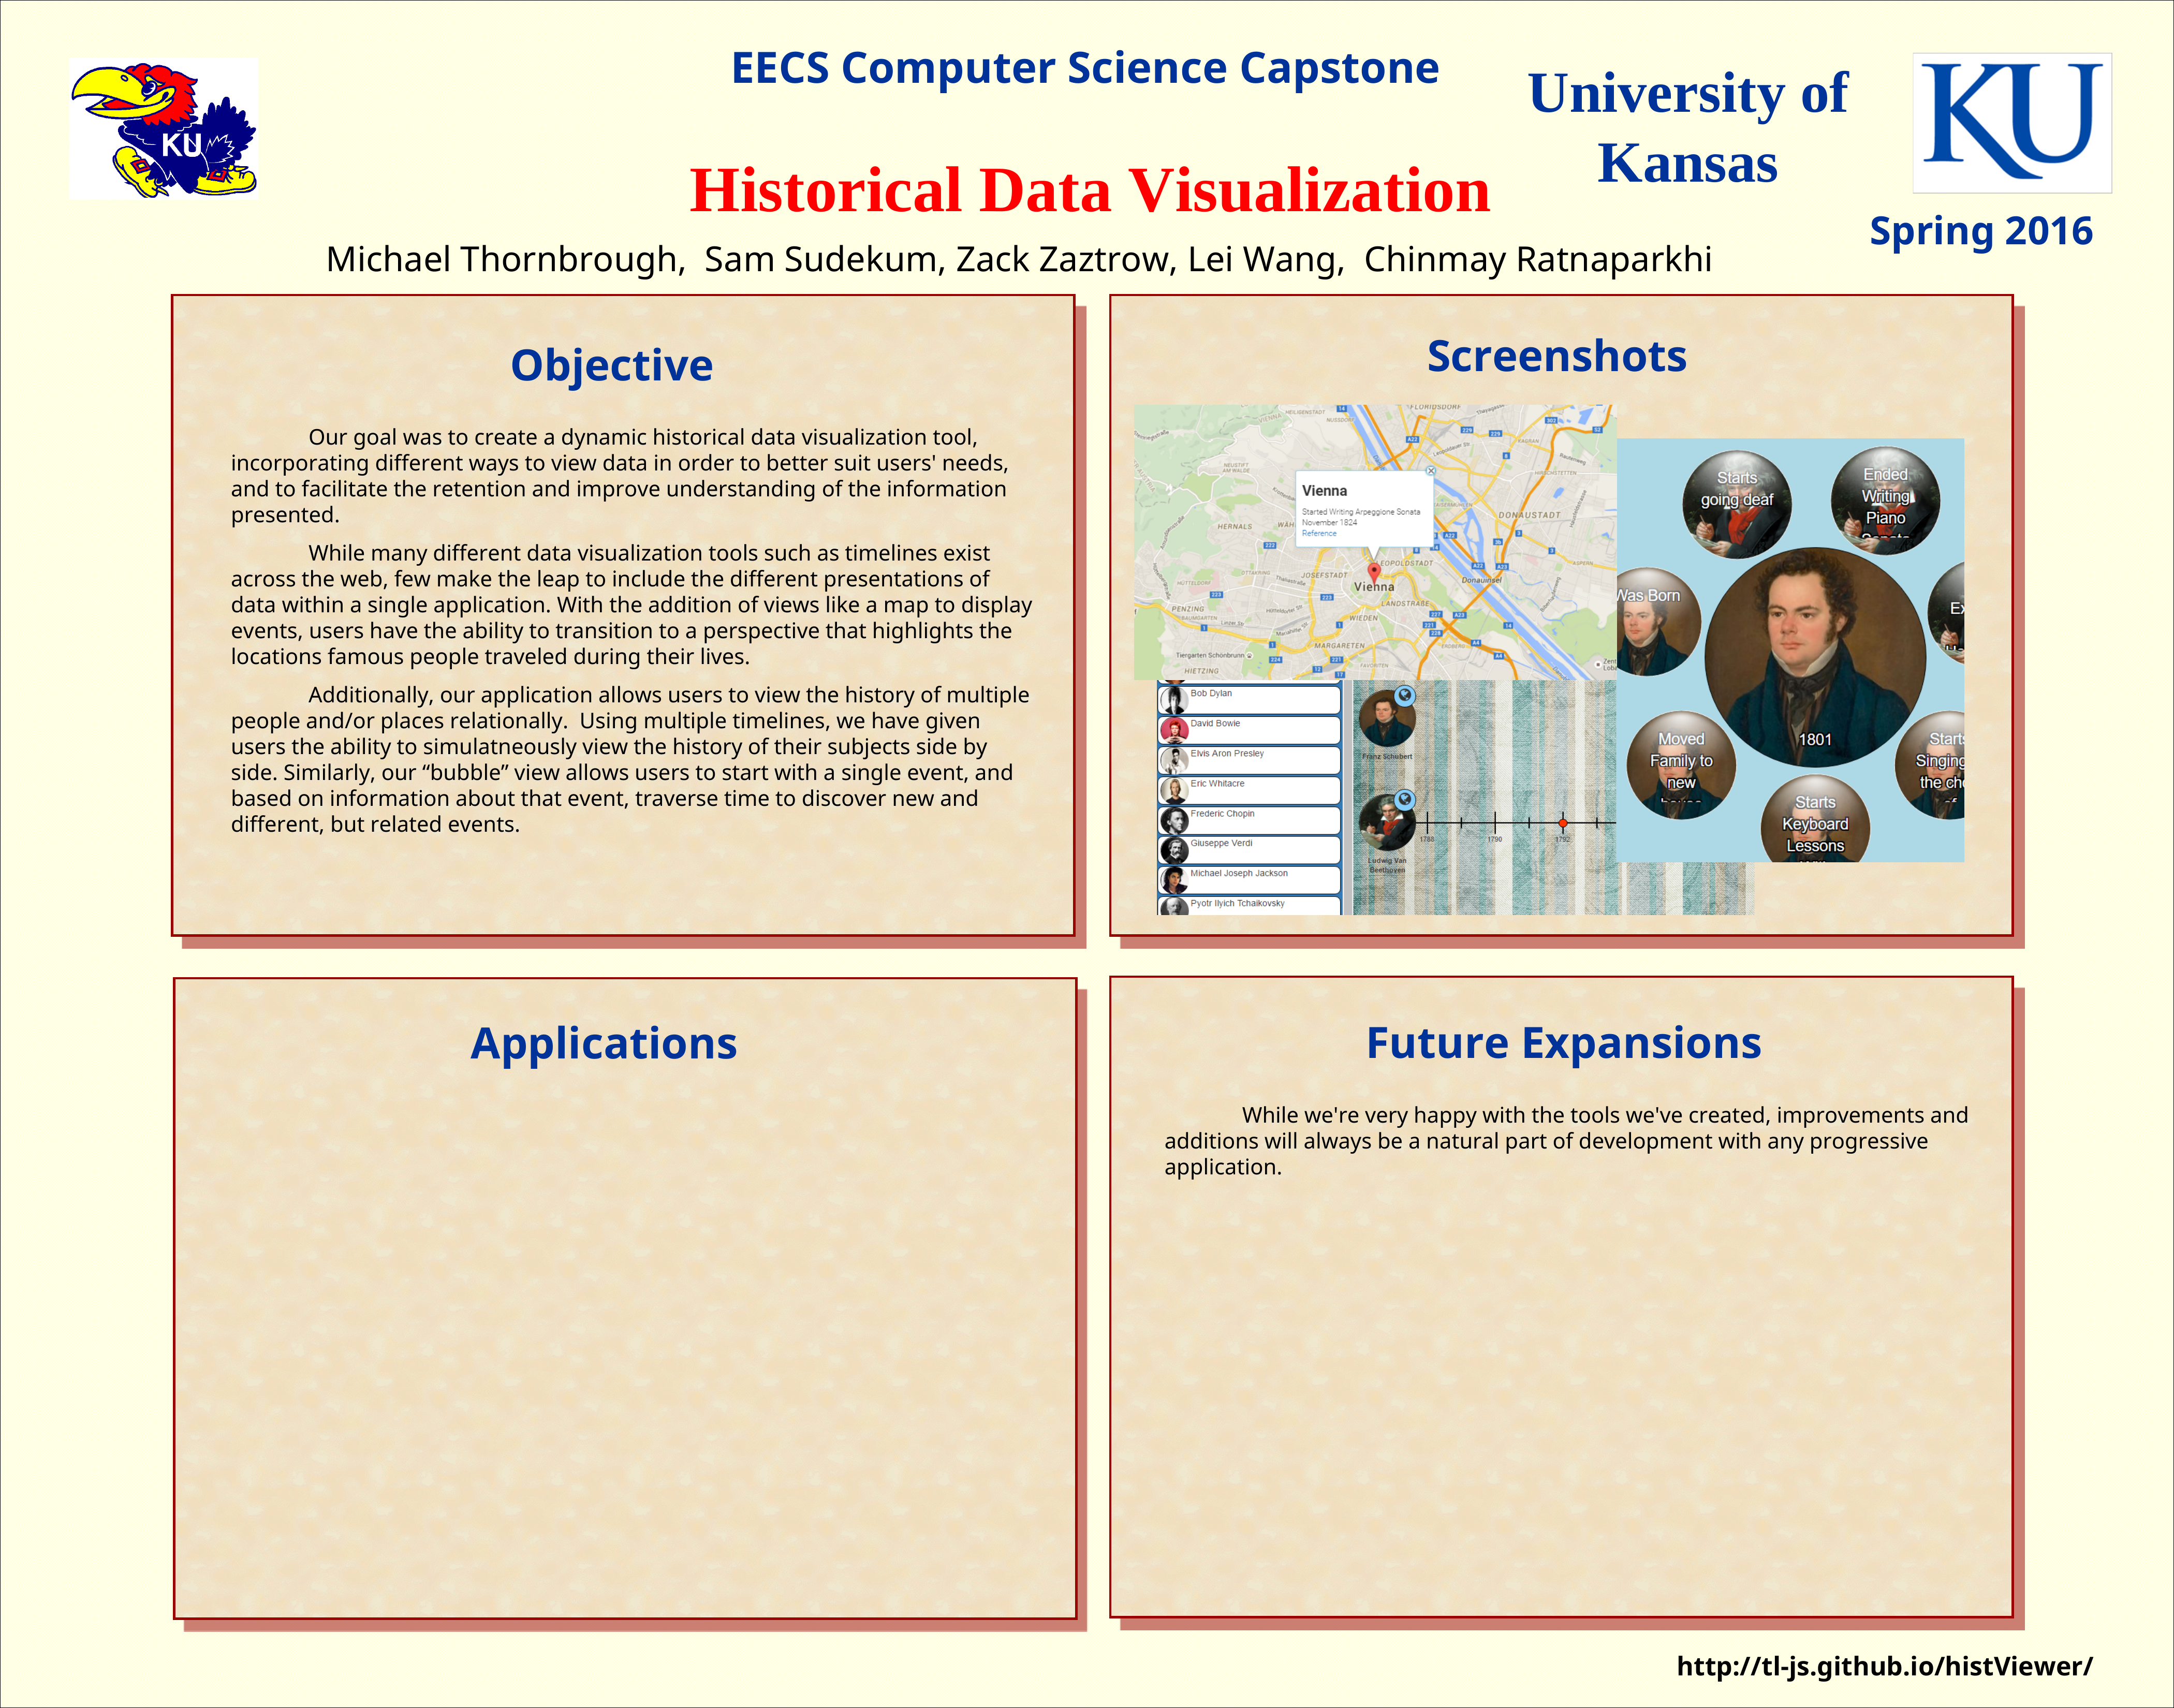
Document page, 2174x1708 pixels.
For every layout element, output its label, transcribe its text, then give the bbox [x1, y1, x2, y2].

text_box [1110, 977, 2013, 1617]
text_box Applications [463, 1012, 746, 1072]
text_box [172, 295, 1075, 936]
text_box While we're very happy with the tools we've created, improvements and additions will always be a natural part of development with any progressive application. [1157, 1097, 1980, 1553]
text_box Spring 2016 [1862, 201, 2103, 257]
picture [1, 1, 2173, 1707]
text_box Our goal was to create a dynamic historical data visualization tool, incorporating different ways to view data in order to better suit users' needs, and to facilitate the retention and improve understanding of the information presented. While many different data visualization tools such as timelines exist across the web, few make the leap to include the different presentations of data within a single application. With the addition of views like a map to display events, users have the ability to transition to a perspective that highlights the locations famous people traveled during their lives. Additionally, our application allows users to view the history of multiple people and/or places relationally. Using multiple timelines, we have given users the ability to simulatneously view the history of their subjects side by side. Similarly, our “bubble” view allows users to start with a single event, and based on information about that event, traverse time to discover new and different, but related events. [223, 419, 1047, 901]
text_box EECS Computer Science Capstone [696, 36, 1476, 96]
text_box Michael Thornbrough, Sam Sudekum, Zack Zaztrow, Lei Wang, Chinmay Ratnaparkhi [318, 232, 1898, 283]
text_box [174, 978, 1077, 1619]
text_box [1110, 295, 2013, 936]
text_box Historical Data Visualization [167, 143, 2015, 217]
text_box Screenshots [1264, 324, 1852, 384]
text_box Future Expansions [1358, 1011, 1771, 1071]
text_box Objective [260, 334, 964, 393]
text_box http://tl-js.github.io/histViewer/ [1669, 1646, 2159, 1693]
